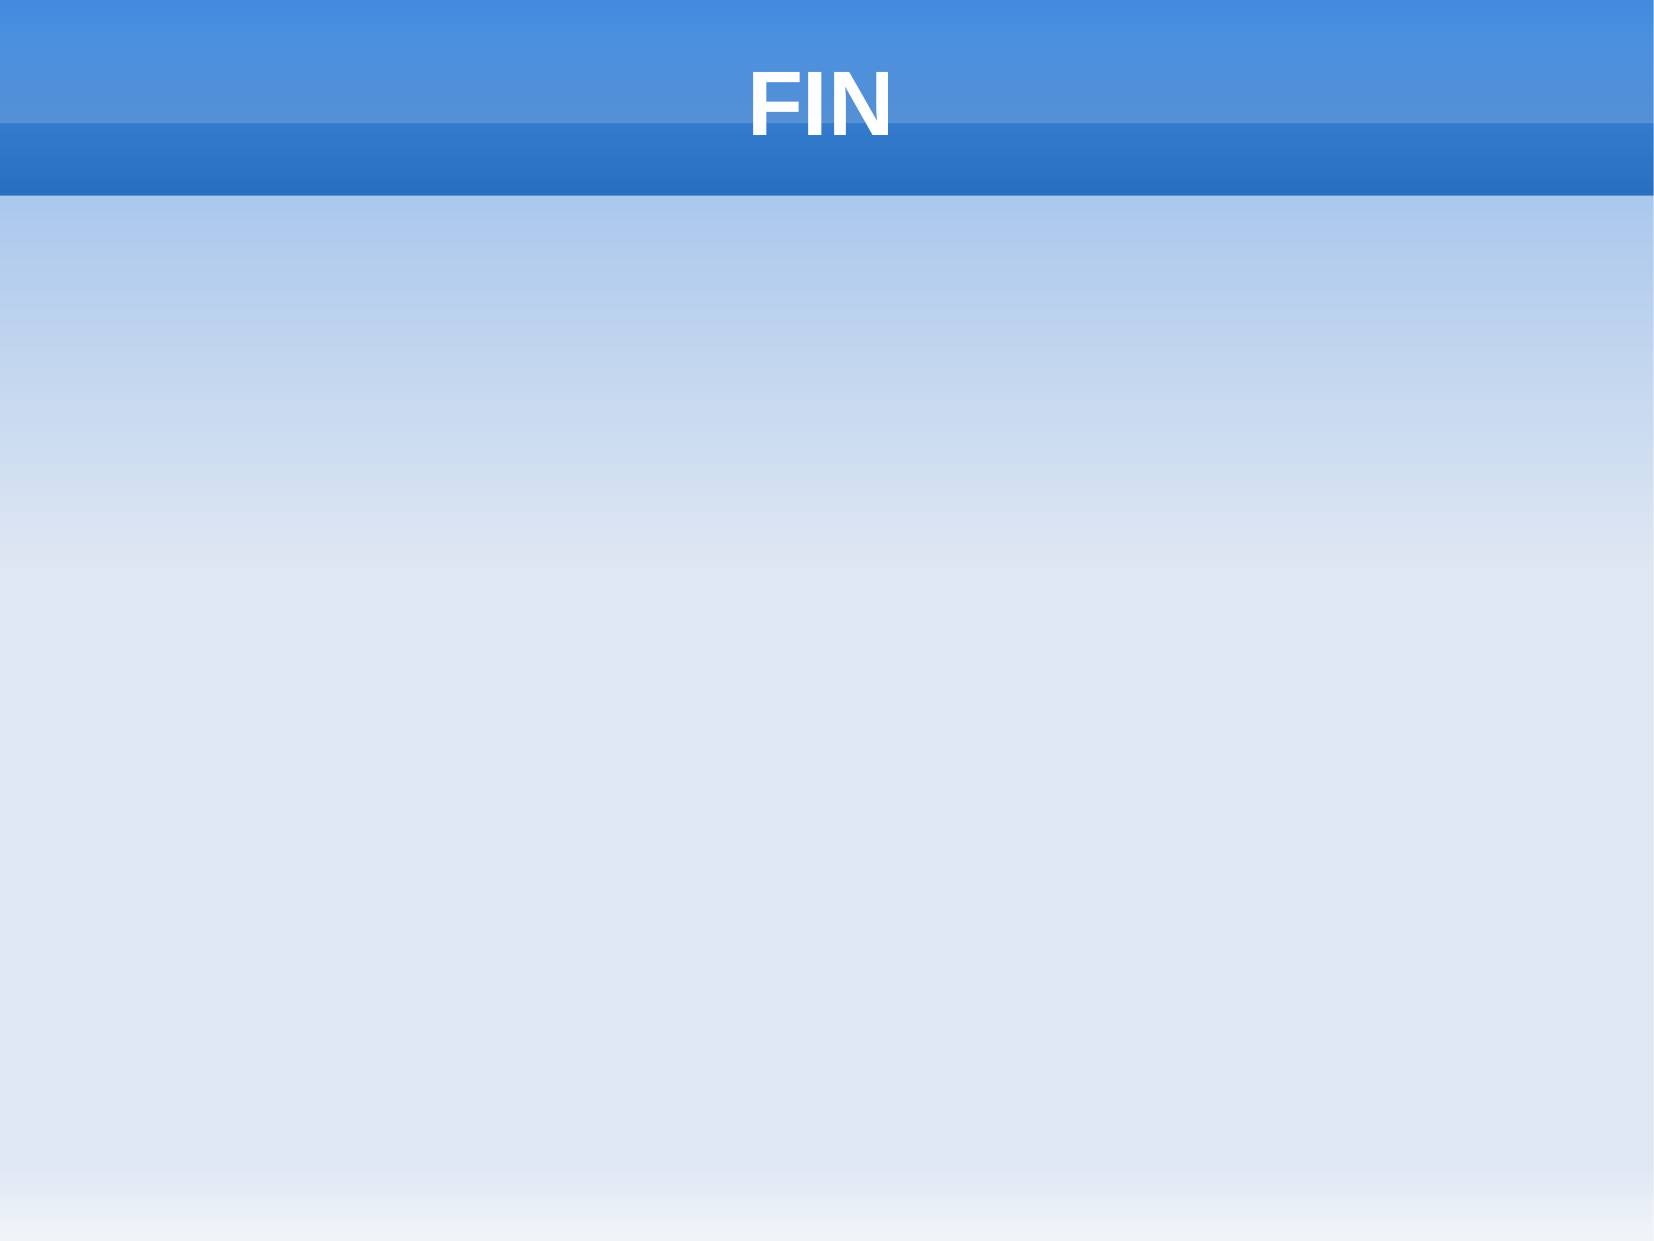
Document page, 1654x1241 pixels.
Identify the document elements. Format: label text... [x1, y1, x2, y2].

picture [0, 0, 1654, 1241]
title FIN [76, 0, 1565, 208]
